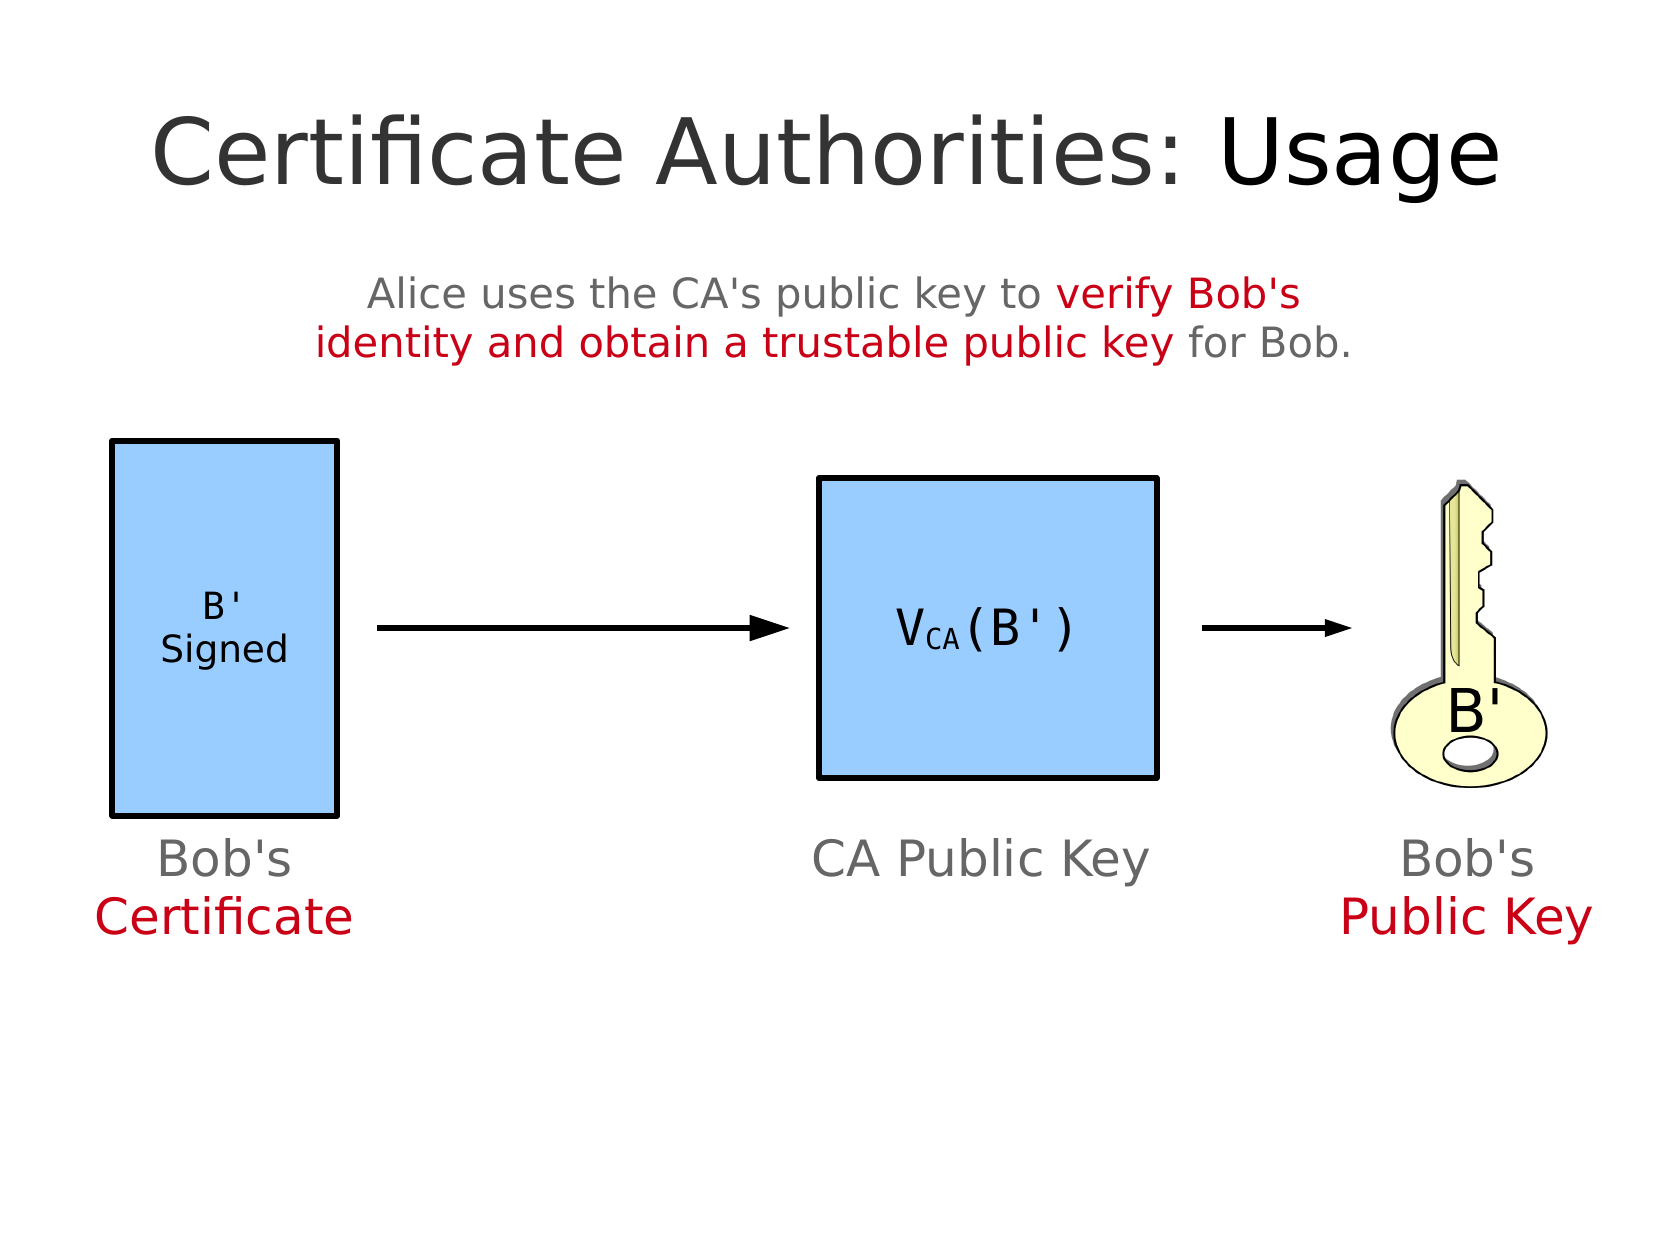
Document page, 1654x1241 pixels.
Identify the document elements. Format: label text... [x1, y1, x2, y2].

picture [1386, 475, 1549, 788]
text_box Alice uses the CA's public key to verify Bob's identity and obtain a trustable public key for Bob. [300, 262, 1368, 375]
title Certificate Authorities: Usage [82, 49, 1571, 257]
text_box VCA(B') [819, 478, 1157, 779]
text_box B' Signed [112, 440, 338, 816]
text_box Bob's Public Key [1322, 819, 1613, 957]
text_box CA Public Key [793, 819, 1170, 899]
text_box Bob's Certificate [77, 819, 373, 957]
